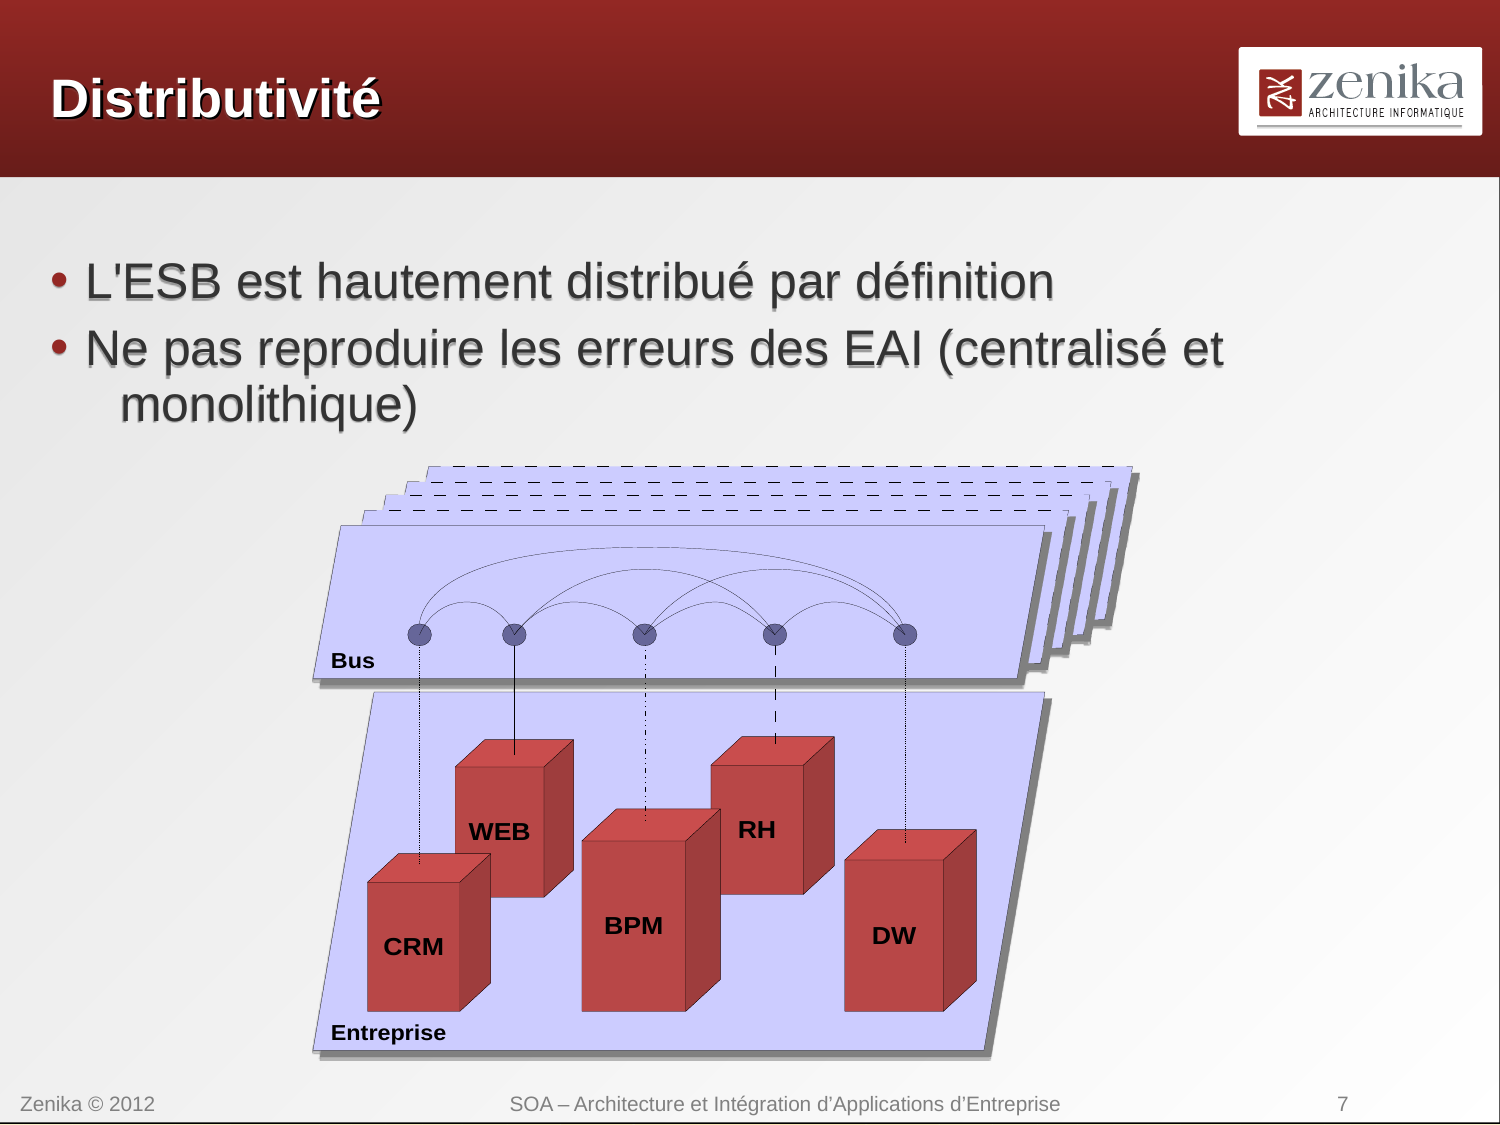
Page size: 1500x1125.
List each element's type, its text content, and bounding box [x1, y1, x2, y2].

title Distributivité [50, 22, 1206, 172]
picture [312, 466, 1140, 1058]
subtitle L'ESB est hautement distribué par définition Ne pas reproduire les erreurs des EAI (centralisé et monolithique) [50, 249, 1477, 1064]
